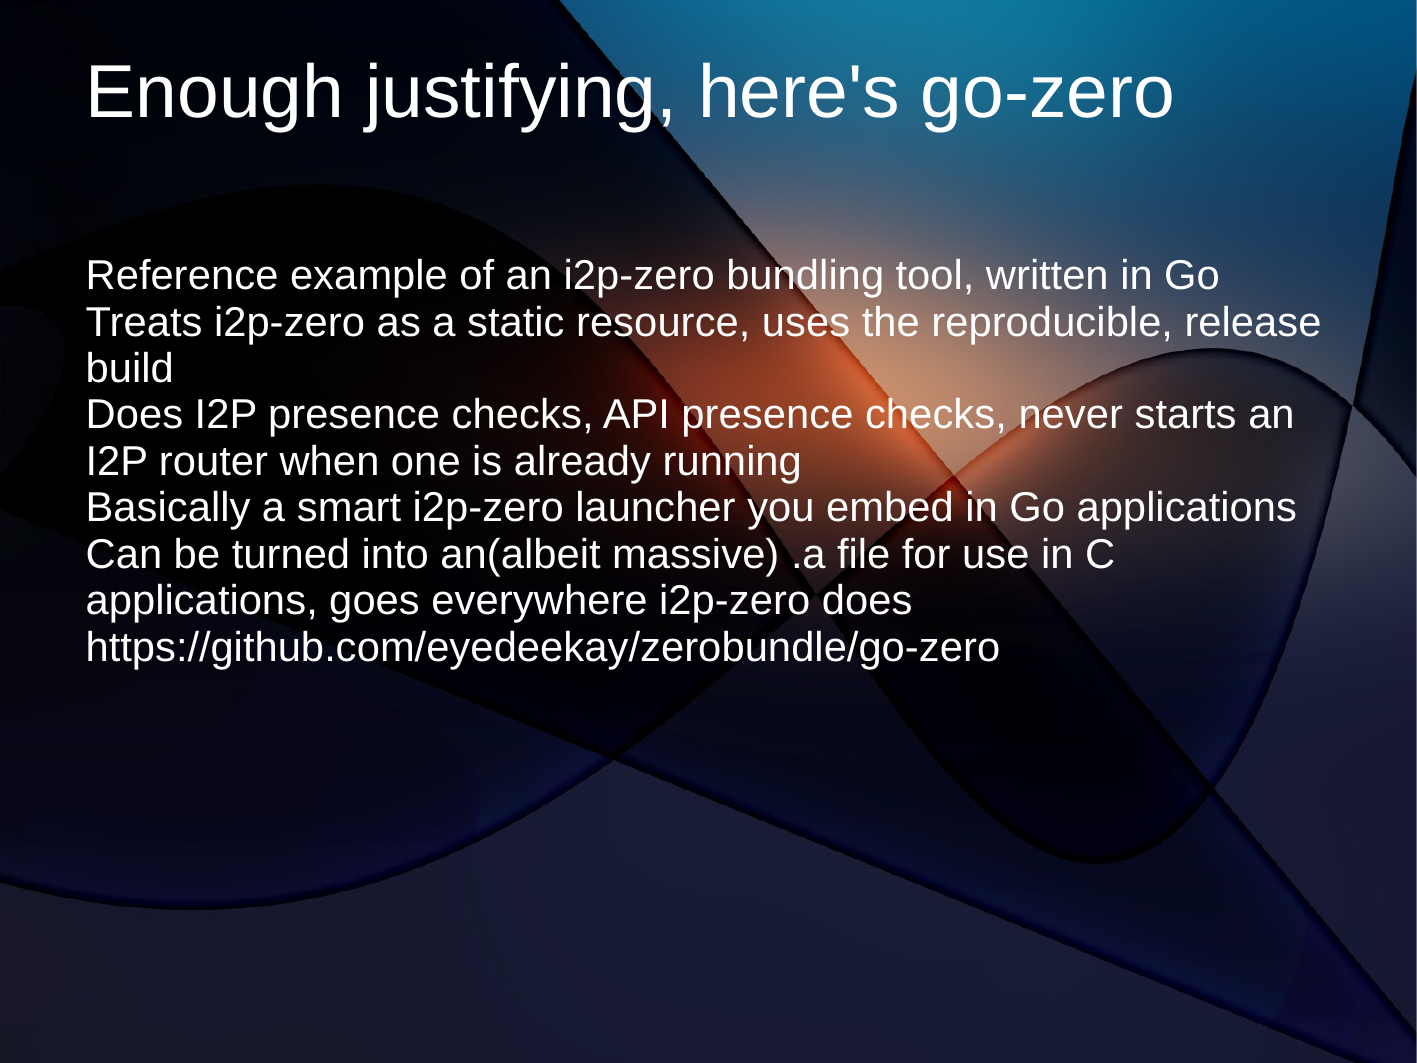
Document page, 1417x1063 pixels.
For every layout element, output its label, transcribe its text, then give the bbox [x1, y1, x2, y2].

picture [0, 0, 1417, 1063]
subtitle Reference example of an i2p-zero bundling tool, written in Go Treats i2p-zero as a static resource, uses the reproducible, release build Does I2P presence checks, API presence checks, never starts an I2P router when one is already running Basically a smart i2p-zero launcher you embed in Go applications Can be turned into an(albeit massive) .a file for use in C applications, goes everywhere i2p-zero does https://github.com/eyedeekay/zerobundle/go-zero [70, 244, 1346, 925]
picture [1093, 34, 1099, 42]
title Enough justifying, here's go-zero [70, 42, 1346, 213]
